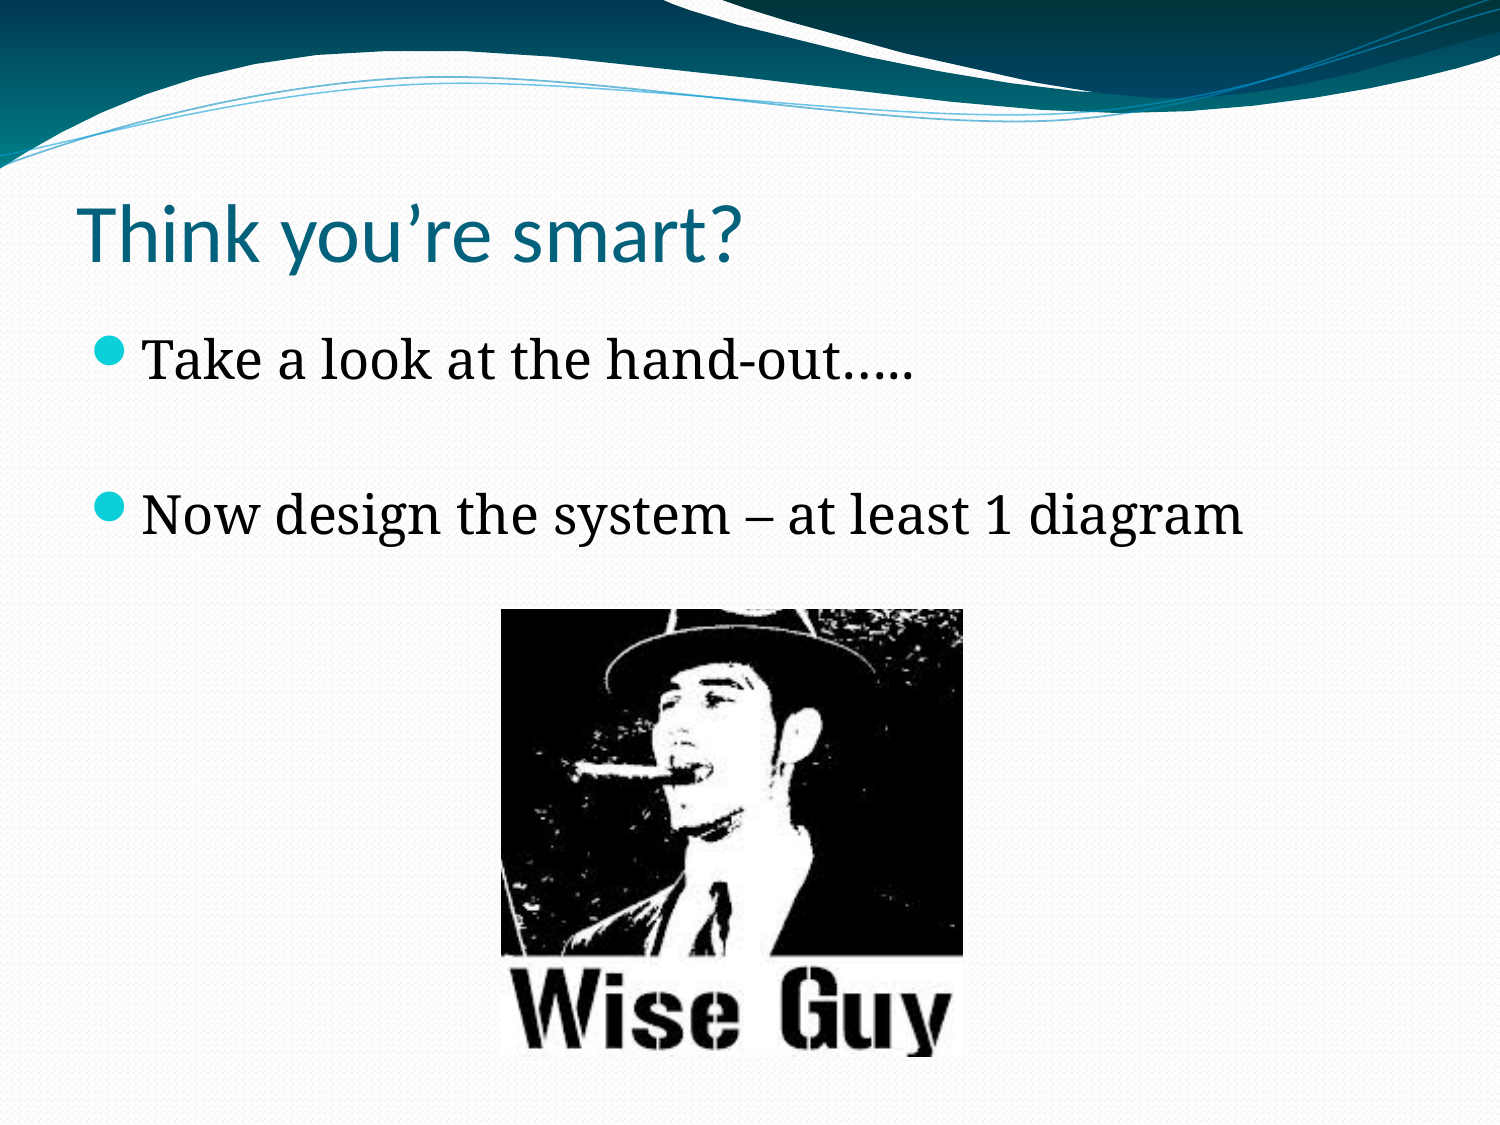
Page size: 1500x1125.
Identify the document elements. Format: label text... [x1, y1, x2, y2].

list Take a look at the hand-out….. Now design the system – at least 1 diagram [75, 317, 1426, 598]
picture [501, 609, 963, 1057]
title Think you’re smart? [76, 149, 1427, 280]
